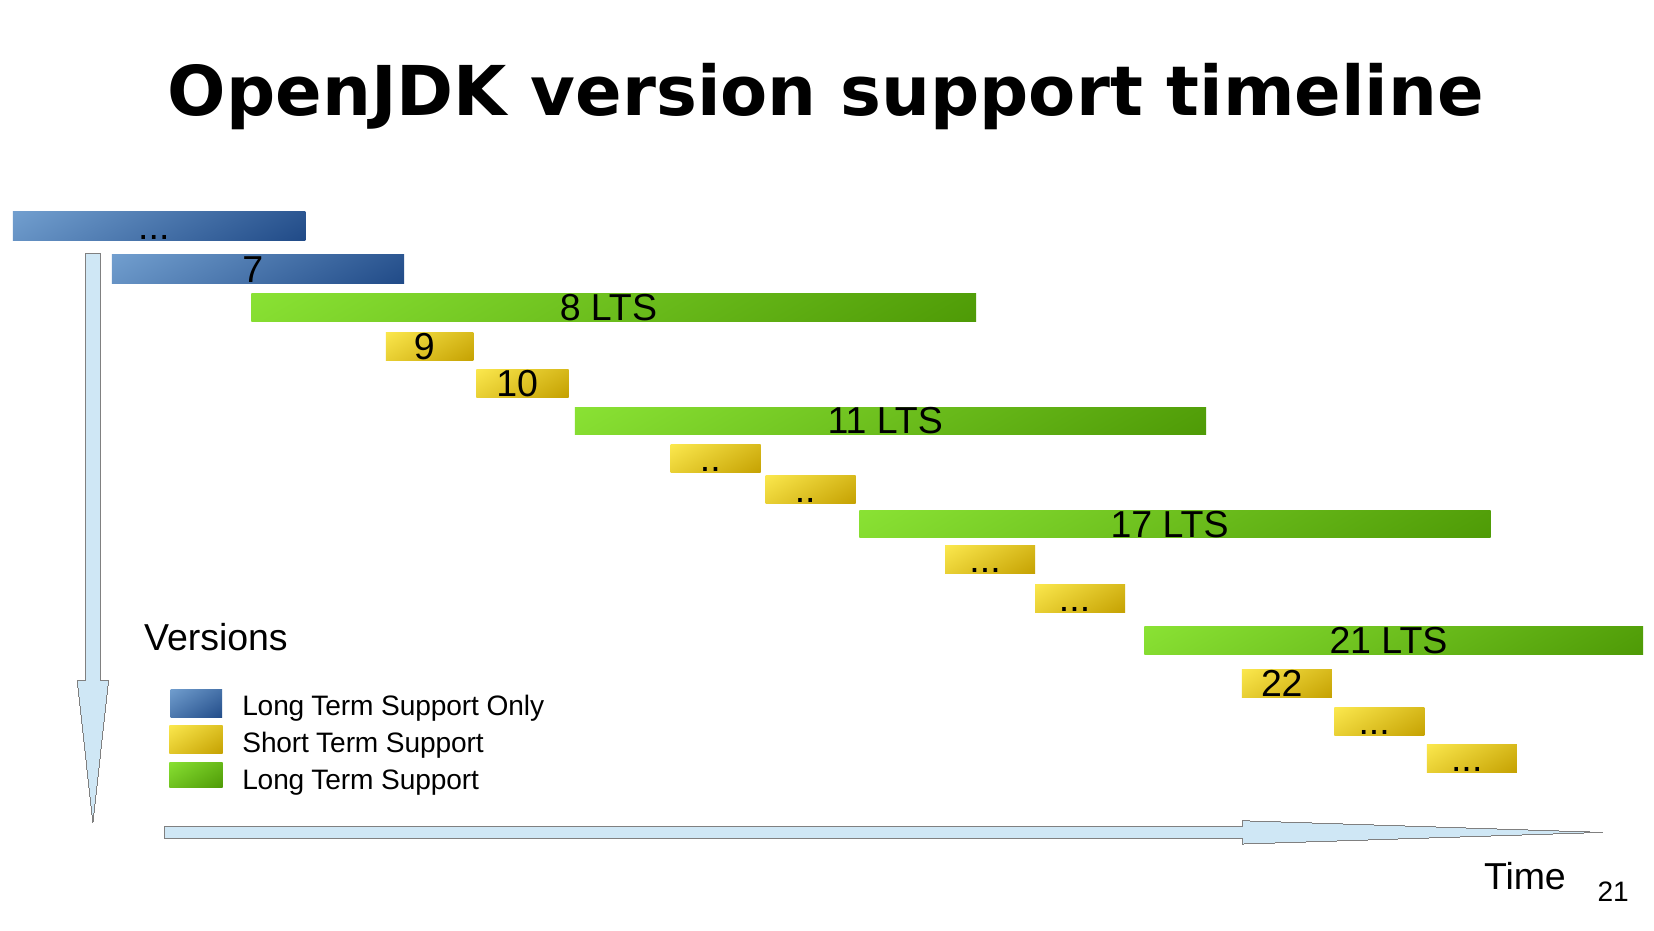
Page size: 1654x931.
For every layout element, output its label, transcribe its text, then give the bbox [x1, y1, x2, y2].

text_box [164, 820, 1603, 845]
text_box 17 LTS [859, 510, 1491, 538]
title OpenJDK version support timeline [82, 37, 1571, 147]
text_box [170, 689, 223, 718]
text_box Versions [129, 609, 303, 709]
text_box ... [1334, 707, 1425, 736]
text_box [169, 725, 223, 754]
text_box Time [1469, 847, 1581, 931]
text_box 10 [476, 369, 569, 398]
text_box 8 LTS [251, 293, 977, 322]
text_box .. [765, 475, 856, 504]
text_box 9 [385, 332, 474, 361]
text_box 22 [1241, 669, 1332, 698]
text_box 21 LTS [1144, 626, 1644, 655]
text_box ... [12, 211, 306, 241]
text_box ... [1426, 744, 1517, 773]
text_box Long Term Support Only Short Term Support Long Term Support [227, 682, 826, 804]
text_box ... [1035, 584, 1126, 613]
text_box 7 [111, 254, 405, 284]
text_box [169, 762, 223, 788]
text_box 11 LTS [574, 407, 1207, 435]
text_box ... [945, 545, 1036, 574]
text_box .. [670, 444, 761, 473]
text_box [77, 253, 109, 823]
